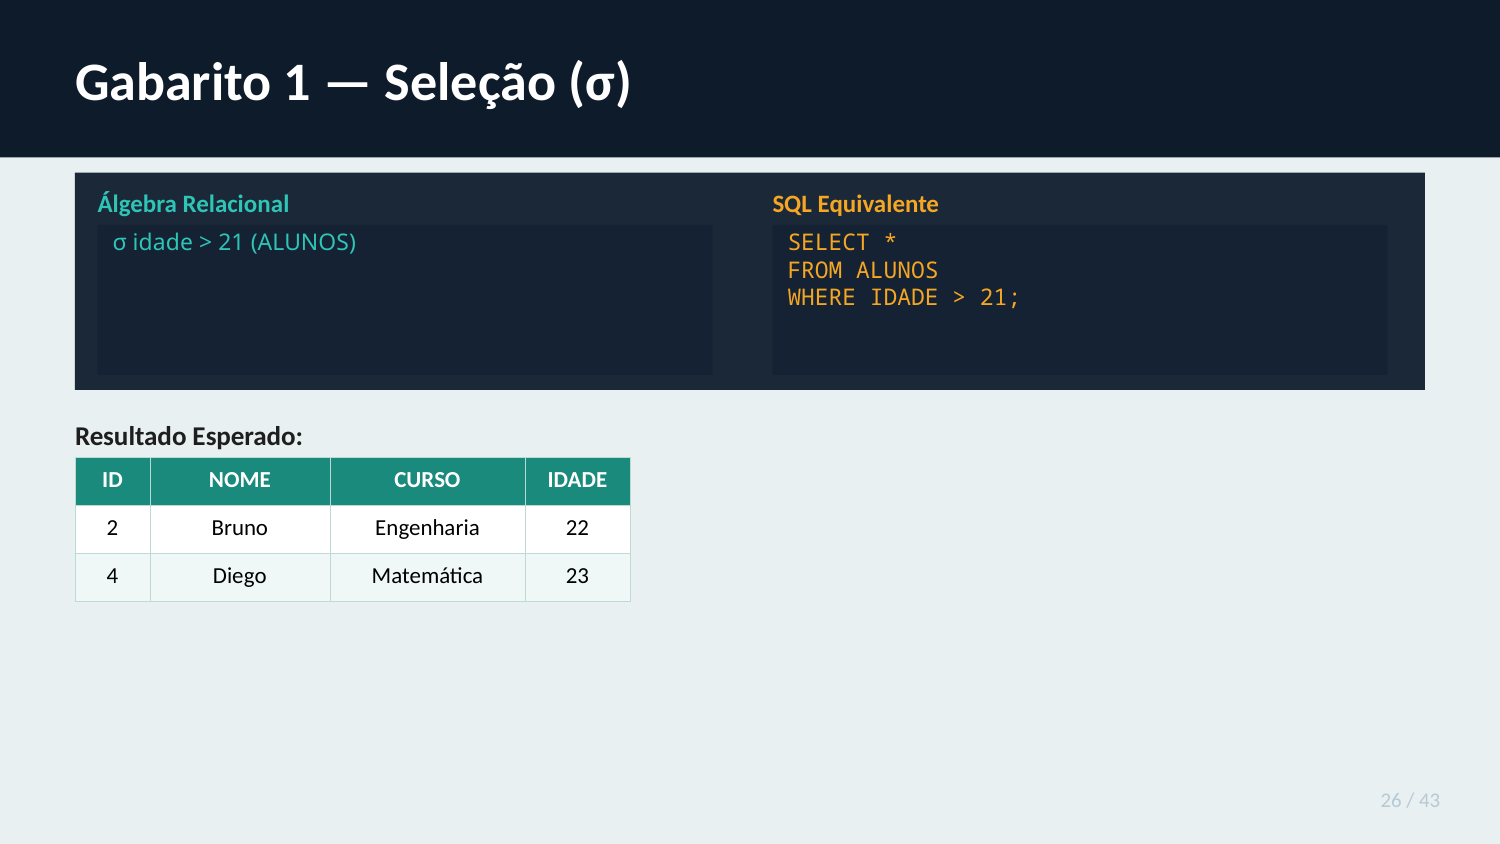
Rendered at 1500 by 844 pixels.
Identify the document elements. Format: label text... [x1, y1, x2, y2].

table_cell 2 [76, 506, 150, 553]
text_box [74, 172, 1425, 390]
text_box SQL Equivalente [772, 179, 1388, 224]
table_header CURSO [331, 458, 525, 505]
text_box Álgebra Relacional [97, 179, 713, 224]
table_cell Bruno [151, 506, 330, 553]
text_box [0, 0, 1500, 158]
table_header ID [76, 458, 150, 505]
table_header IDADE [526, 458, 630, 505]
text_box σ idade > 21 (ALUNOS) [112, 228, 698, 371]
table_cell 22 [526, 506, 630, 553]
table_cell Engenharia [331, 506, 525, 553]
text_box SELECT * FROM ALUNOS WHERE IDADE > 21; [787, 228, 1373, 371]
table_header NOME [151, 458, 330, 505]
table_cell 23 [526, 554, 630, 601]
table_cell 4 [76, 554, 150, 601]
table_cell Matemática [331, 554, 525, 601]
text_box 26 / 43 [1274, 772, 1455, 825]
table_cell Diego [151, 554, 330, 601]
text_box Resultado Esperado: [74, 412, 525, 457]
text_box Gabarito 1 — Seleção (σ) [74, 22, 1425, 135]
